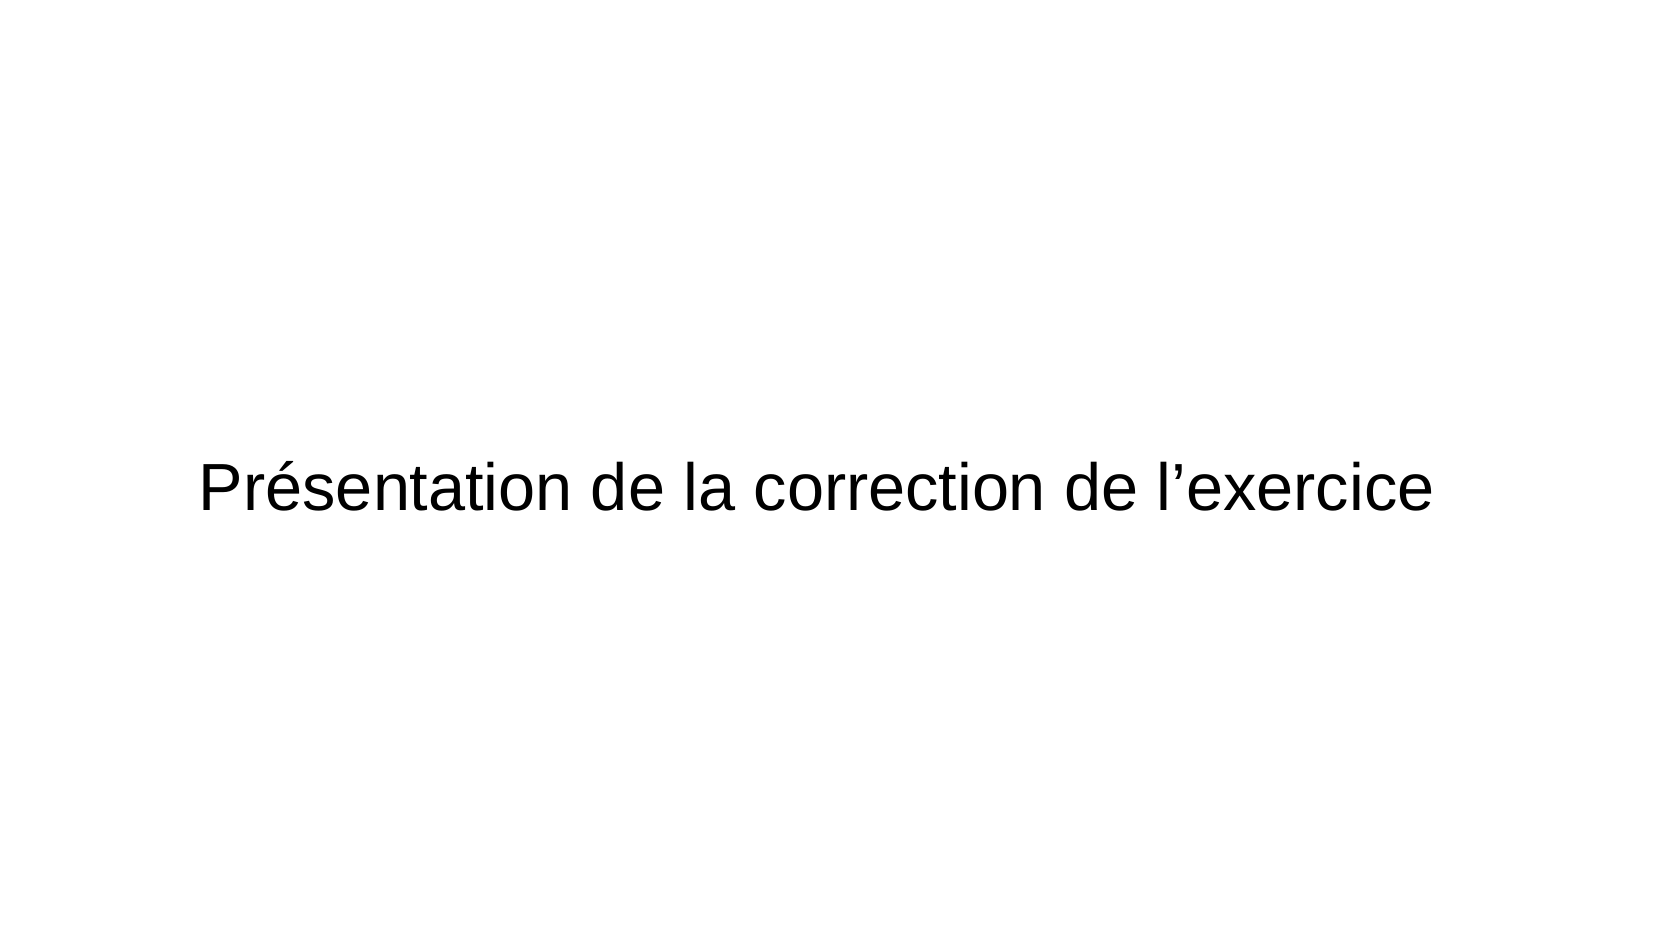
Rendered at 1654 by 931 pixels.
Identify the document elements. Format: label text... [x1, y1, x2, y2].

subtitle Présentation de la correction de l’exercice [82, 217, 1571, 758]
